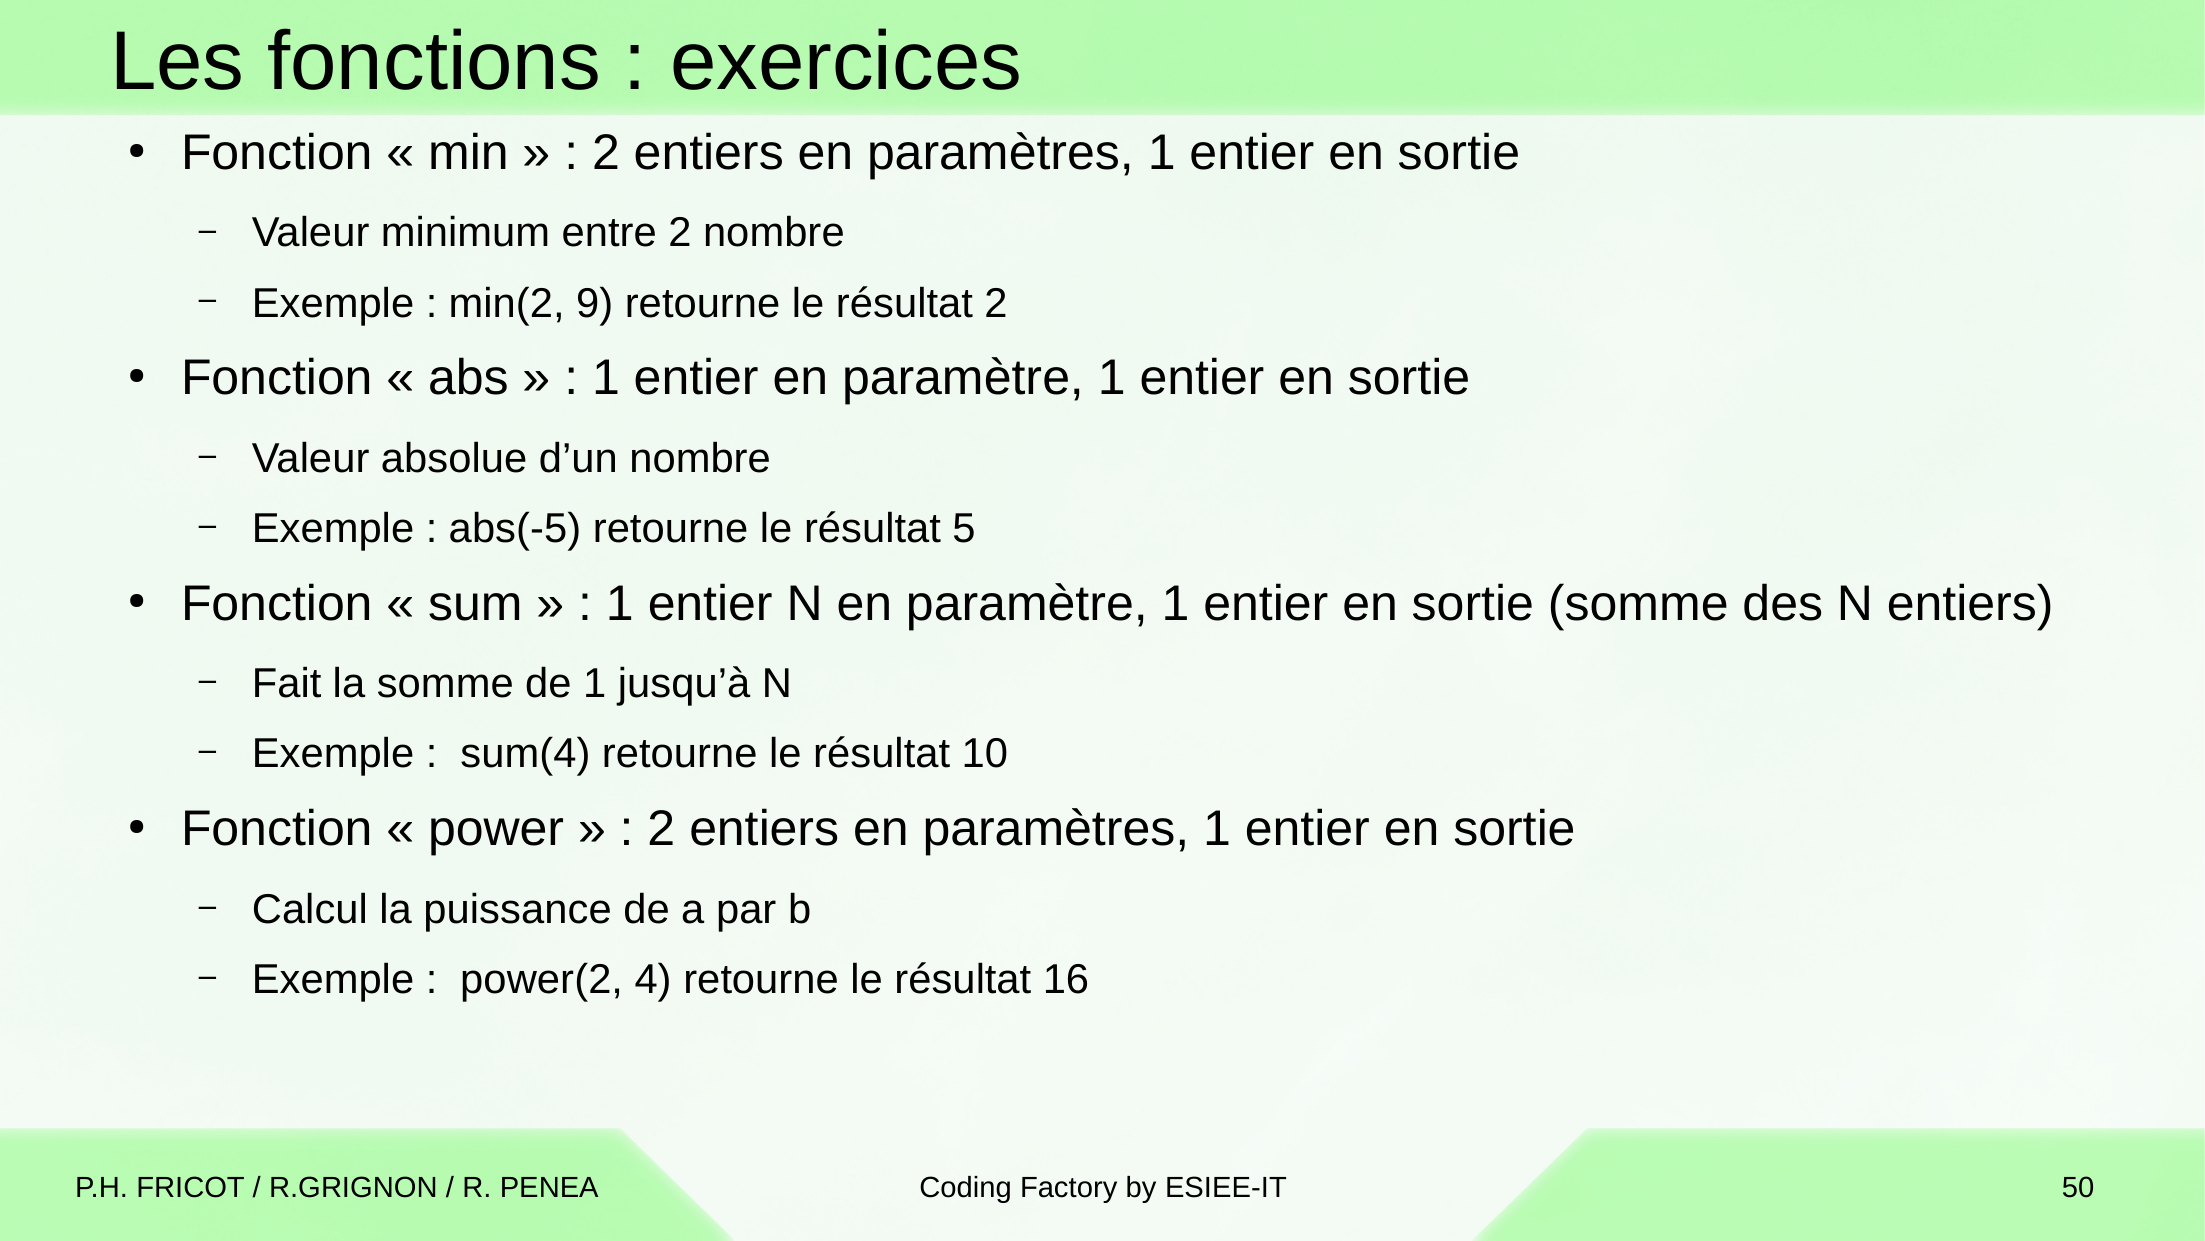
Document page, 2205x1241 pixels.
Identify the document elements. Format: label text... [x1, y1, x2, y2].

list Fonction « min » : 2 entiers en paramètres, 1 entier en sortie Valeur minimum entre 2 nombre Exemple : min(2, 9) retourne le résultat 2 Fonction « abs » : 1 entier en paramètre, 1 entier en sortie Valeur absolue d’un nombre Exemple : abs(-5) retourne le résultat 5 Fonction « sum » : 1 entier N en paramètre, 1 entier en sortie (somme des N entiers) Fait la somme de 1 jusqu’à N Exemple : sum(4) retourne le résultat 10 Fonction « power » : 2 entiers en paramètres, 1 entier en sortie Calcul la puissance de a par b Exemple : power(2, 4) retourne le résultat 16 [110, 194, 2095, 1084]
picture [0, 0, 2205, 1241]
title Les fonctions : exercices [110, 49, 2095, 194]
